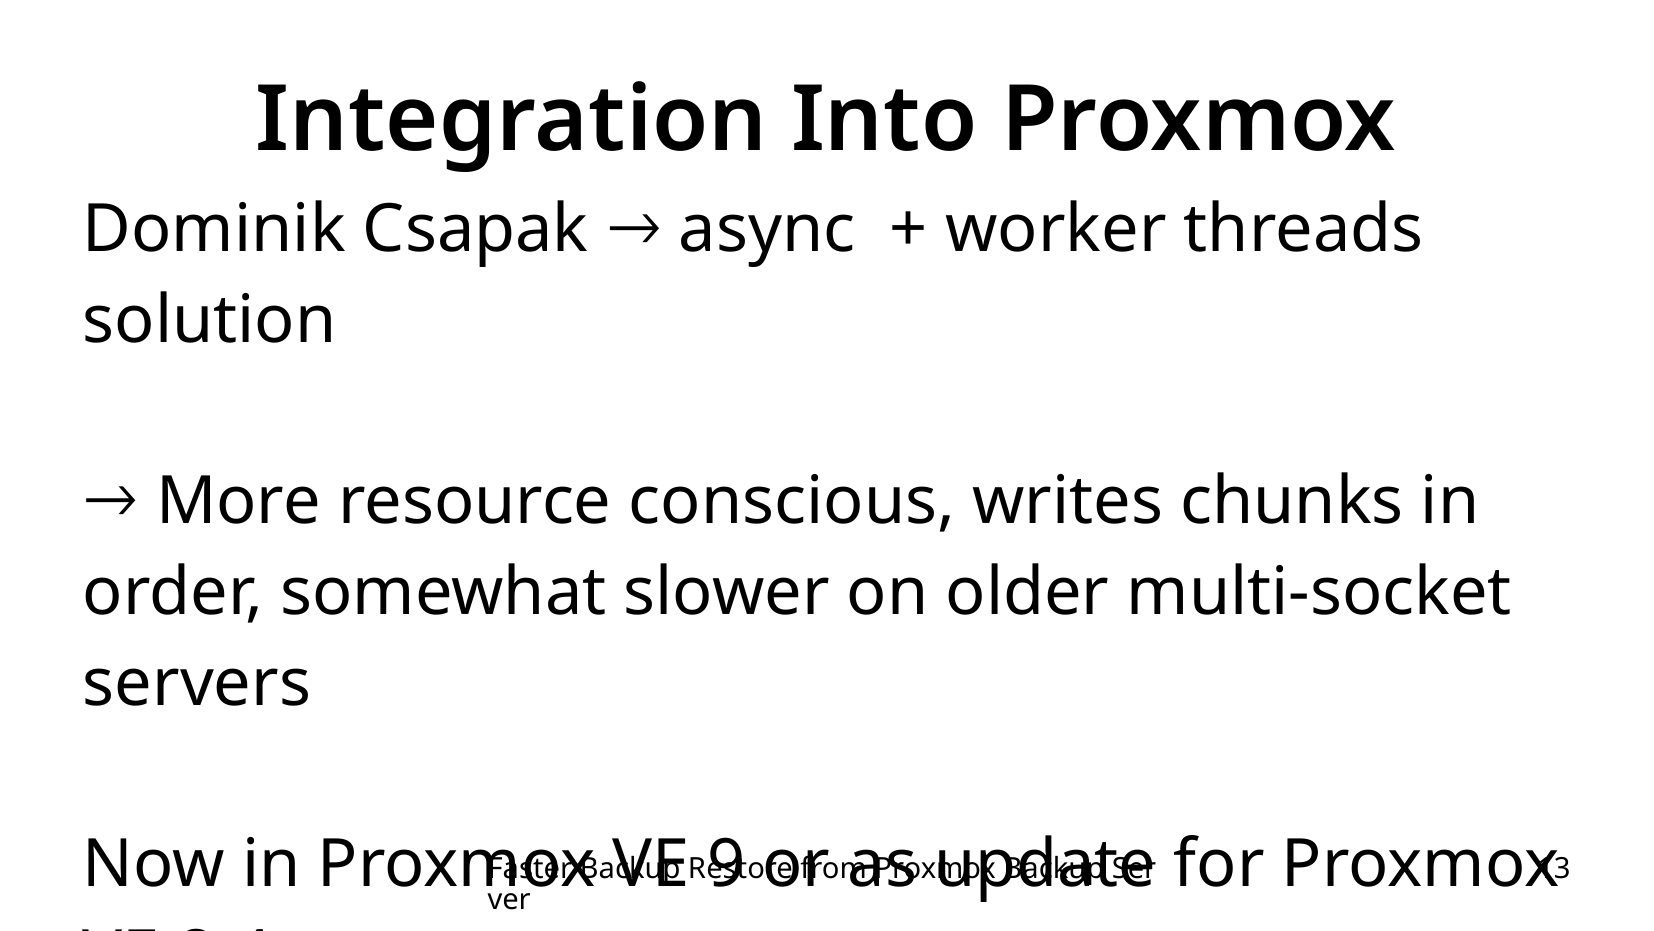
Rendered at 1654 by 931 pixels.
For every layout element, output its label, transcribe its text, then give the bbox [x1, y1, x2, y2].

title Integration Into Proxmox [82, 37, 1571, 180]
title Dominik Csapak 🡒 async + worker threads solution 🡒 More resource conscious, writes chunks in order, somewhat slower on older multi-socket servers Now in Proxmox VE 9 or as update for Proxmox VE 8.4 [82, 180, 1571, 751]
